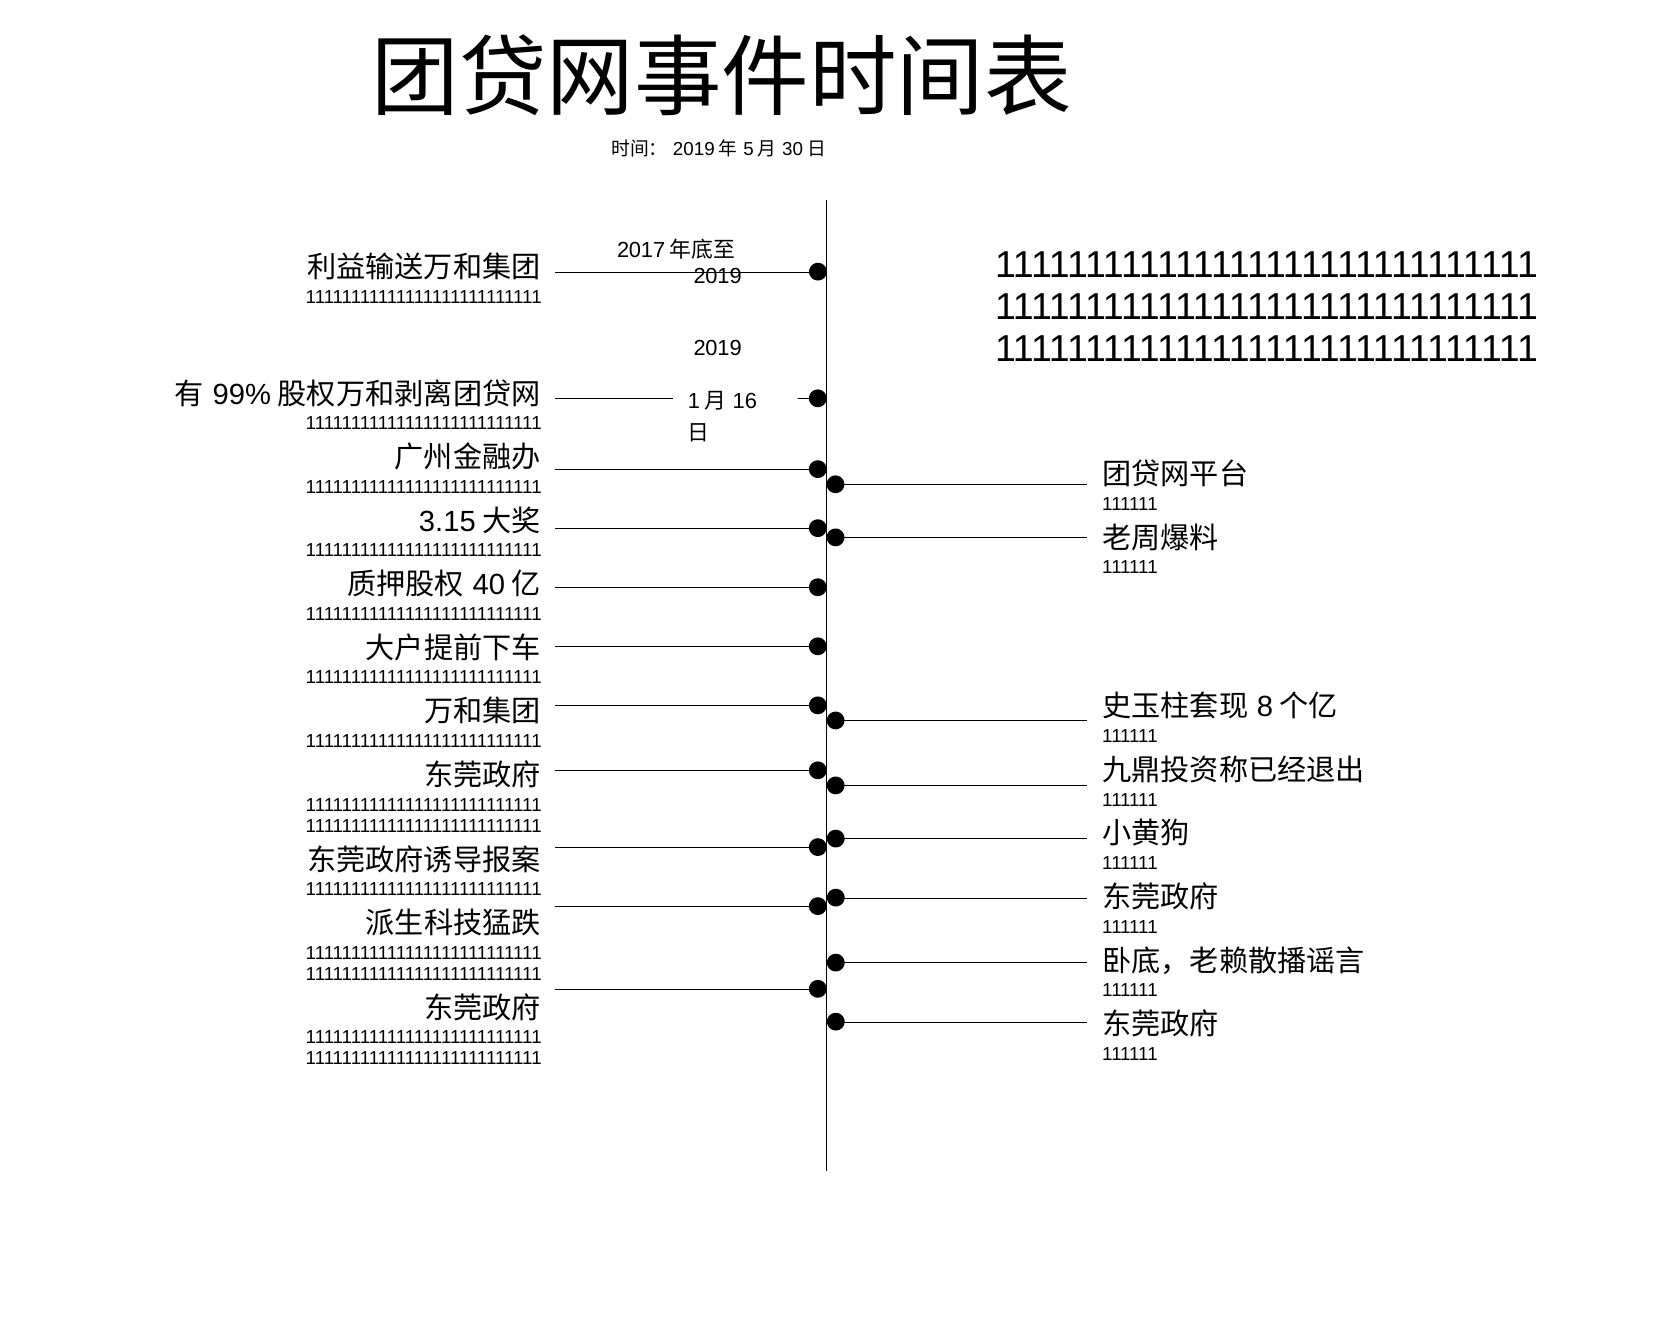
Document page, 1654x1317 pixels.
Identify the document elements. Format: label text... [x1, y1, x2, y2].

text_box 团贷网事件时间表 时间：2019年5月30日 [0, 0, 1654, 178]
text_box 利益输送万和集团 11111111111111111111111111 有99%股权万和剥离团贷网 11111111111111111111111111 广州金融办 11111111111111111111111111 3.15大奖 11111111111111111111111111 质押股权40亿 11111111111111111111111111 大户提前下车 11111111111111111111111111 万和集团 11111111111111111111111111 东莞政府 11111111111111111111111111 11111111111111111111111111 东莞政府诱导报案 11111111111111111111111111 派生科技猛跌 11111111111111111111111111 11111111111111111111111111 东莞政府 11111111111111111111111111 11111111111111111111111111 [160, 236, 556, 1071]
text_box 111111111111111111111111111111 111111111111111111111111111111 111111111111111111111111111111 [980, 236, 1553, 378]
text_box 2017年底至2019 2019 [602, 224, 804, 350]
text_box 团贷网平台 111111 老周爆料 111111 史玉柱套现8个亿 111111 九鼎投资称已经退出 111111 小黄狗 111111 东莞政府 111111 卧底，老赖散播谣言 111111 东莞政府 111111 [1087, 443, 1381, 1085]
text_box 1月16日 [673, 376, 798, 423]
